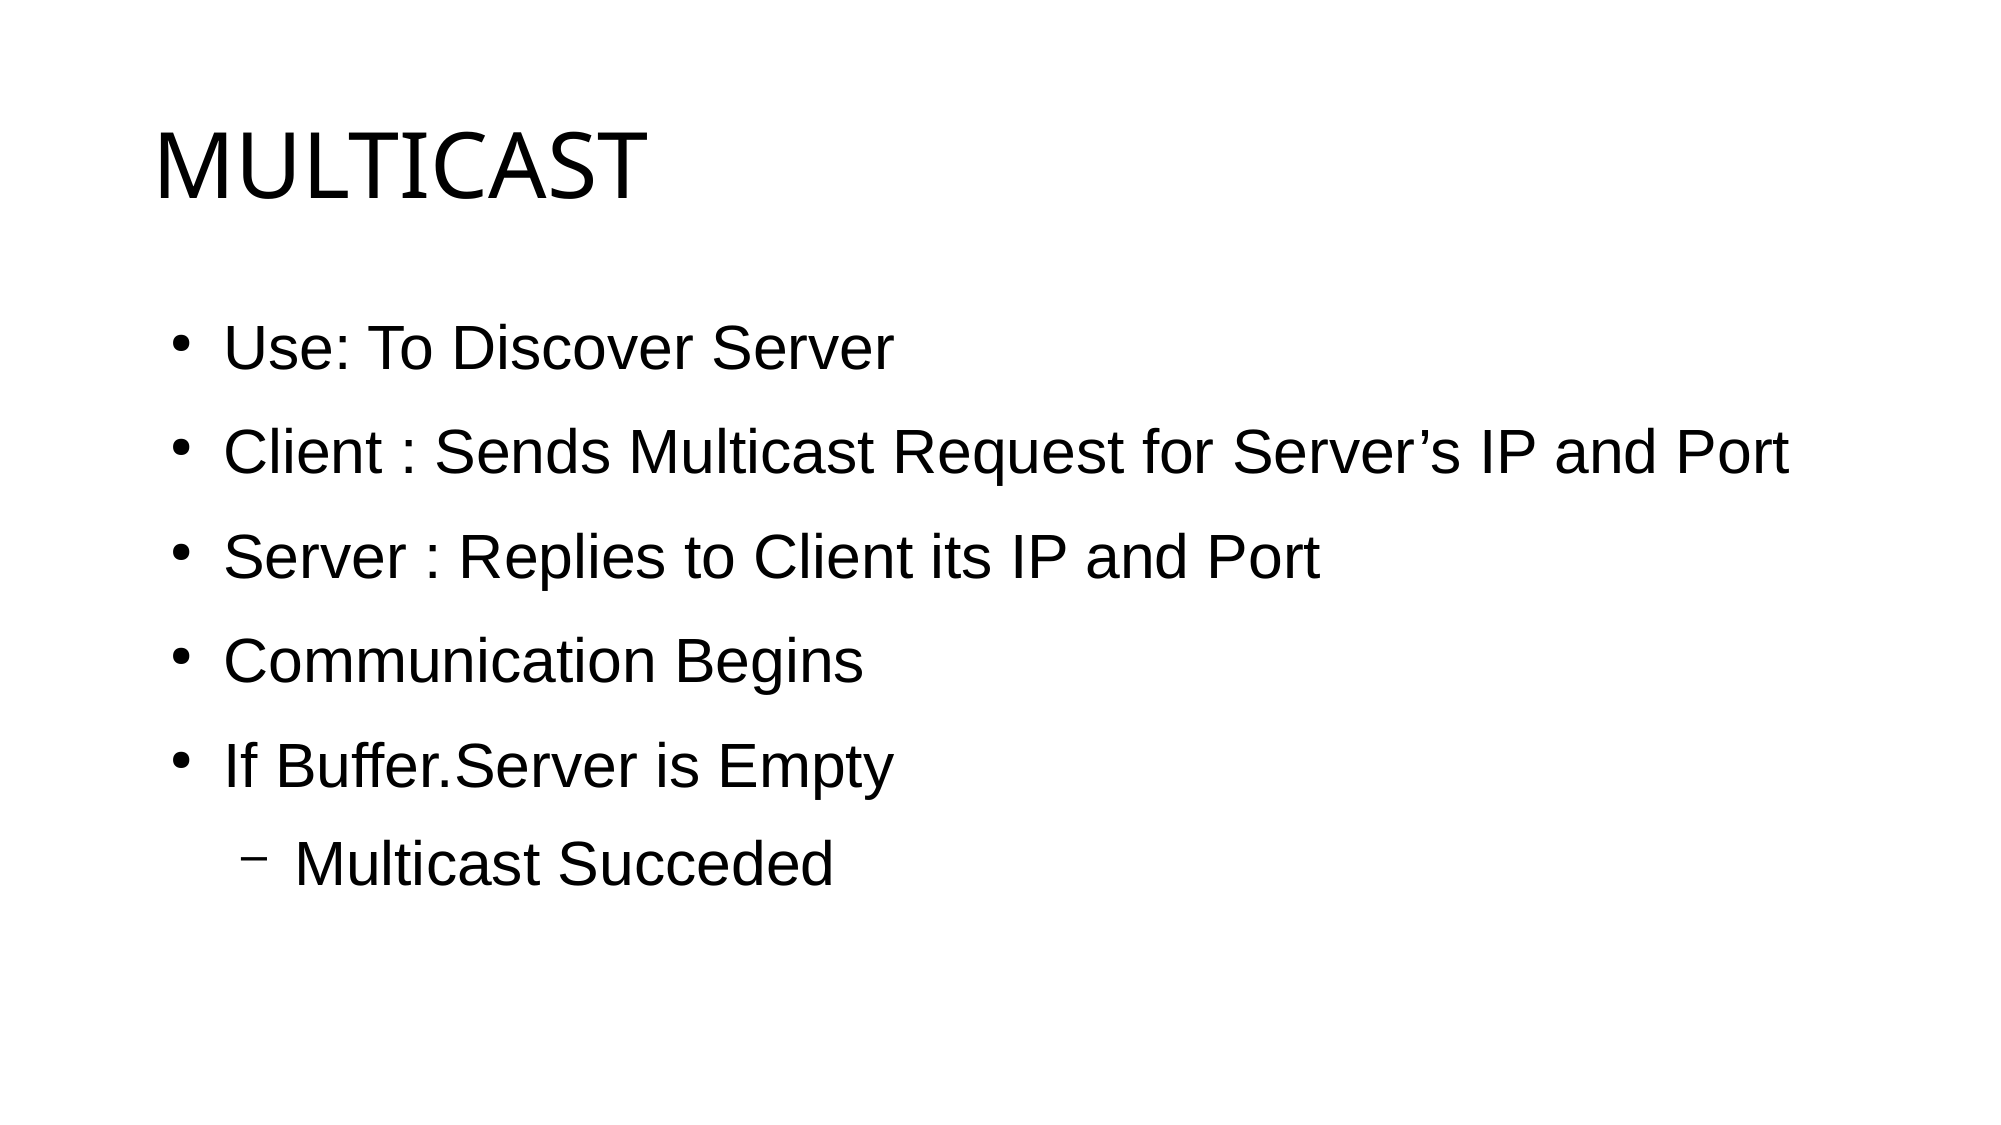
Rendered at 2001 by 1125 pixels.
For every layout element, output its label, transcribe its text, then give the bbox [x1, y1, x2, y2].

title MULTICAST [137, 59, 1863, 278]
list Use: To Discover Server Client : Sends Multicast Request for Server’s IP and Port Server : Replies to Client its IP and Port Communication Begins If Buffer.Server is Empty Multicast Succeded [137, 299, 1863, 1014]
